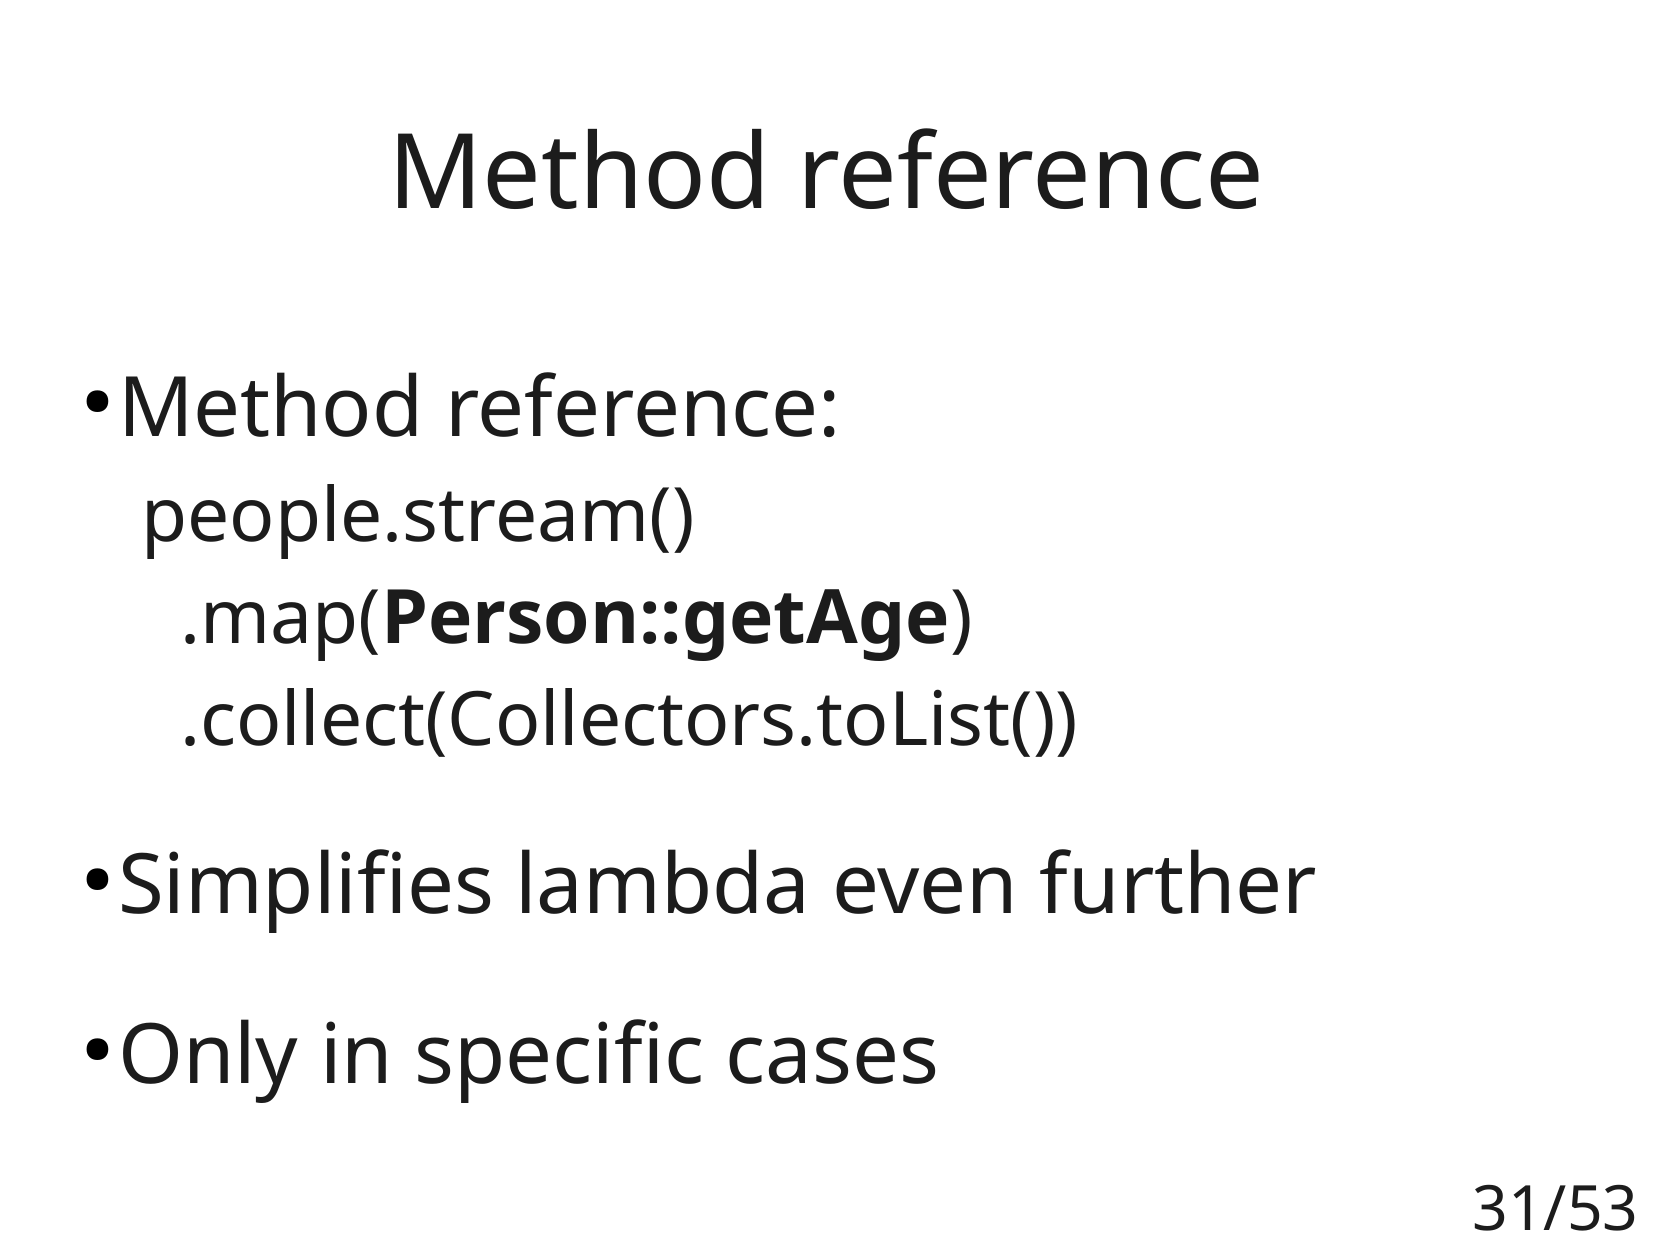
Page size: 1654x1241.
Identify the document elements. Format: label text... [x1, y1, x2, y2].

title Method reference [82, 64, 1571, 272]
text_box <numer>/53 [1071, 1155, 1654, 1241]
subtitle Method reference: people.stream() .map(Person::getAge) .collect(Collectors.toList()) Simplifies lambda even further Only in specific cases [82, 290, 1571, 1109]
